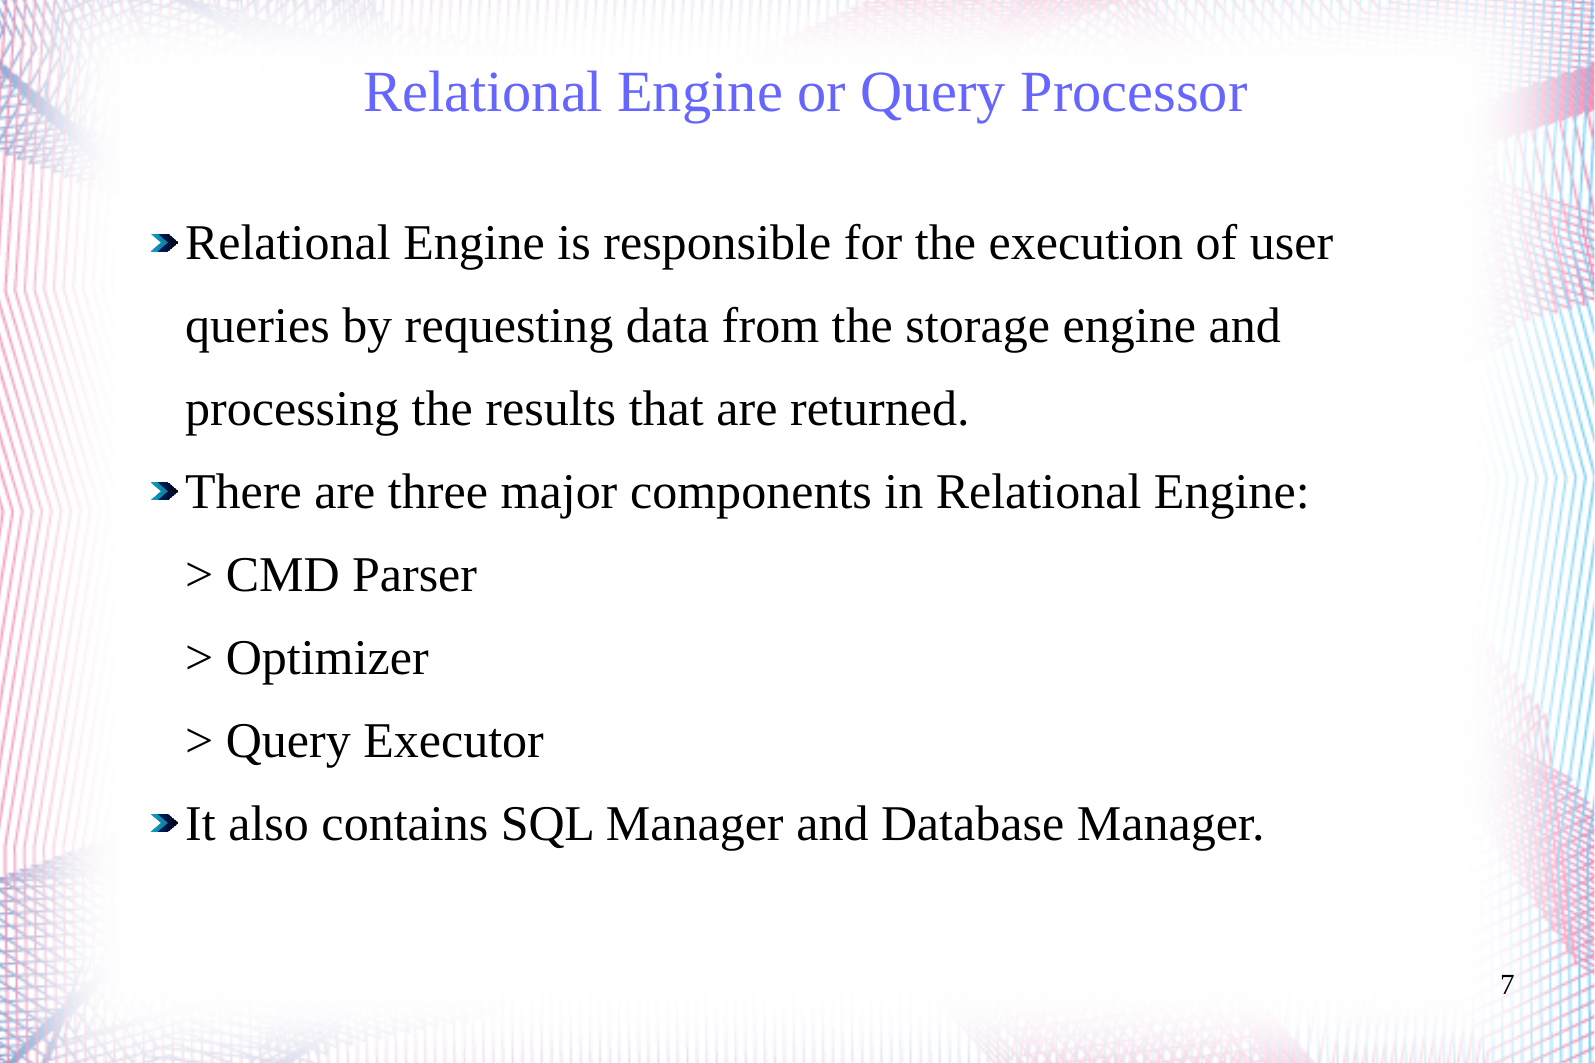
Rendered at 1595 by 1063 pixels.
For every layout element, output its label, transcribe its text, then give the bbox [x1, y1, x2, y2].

picture [0, 0, 1595, 1063]
text_box Relational Engine is responsible for the execution of user queries by requesting data from the storage engine and processing the results that are returned. There are three major components in Relational Engine: > CMD Parser > Optimizer > Query Executor It also contains SQL Manager and Database Manager. [135, 180, 1441, 842]
text_box Relational Engine or Query Processor [261, 51, 1351, 132]
